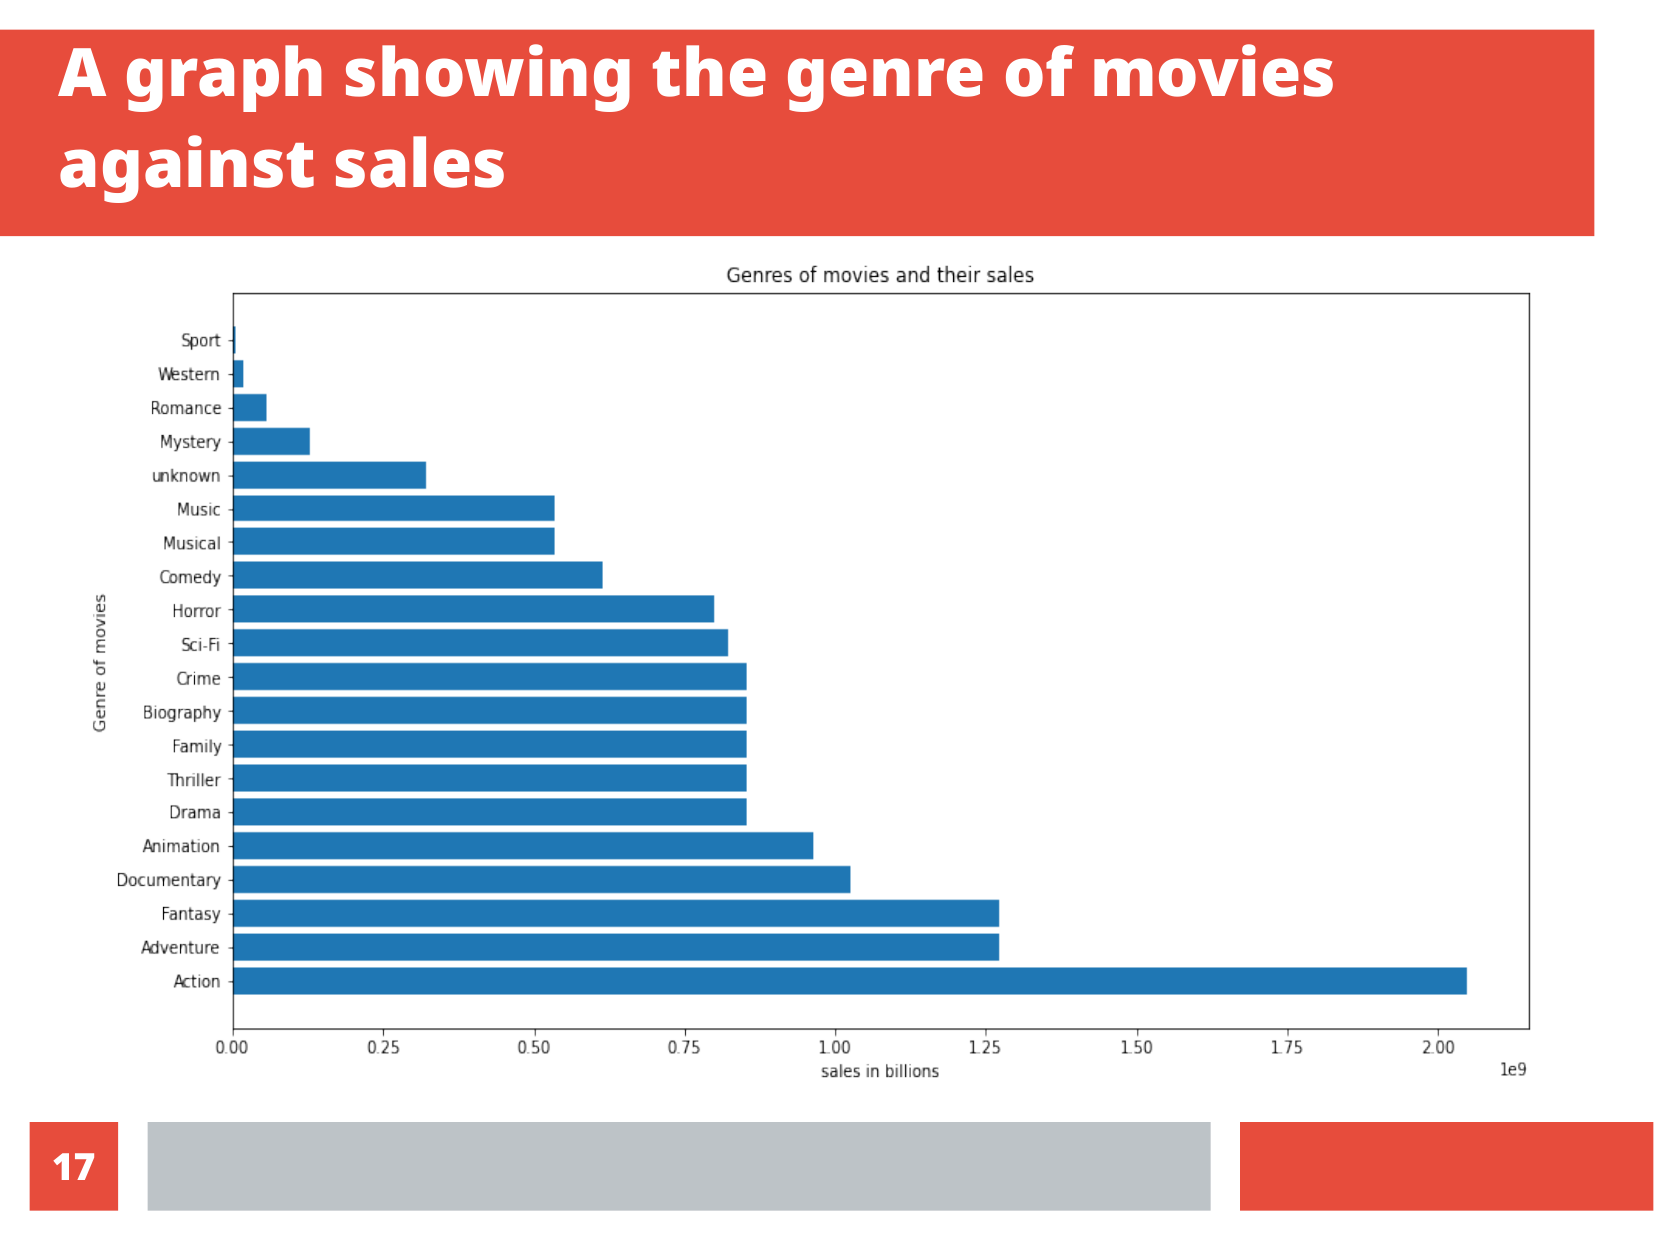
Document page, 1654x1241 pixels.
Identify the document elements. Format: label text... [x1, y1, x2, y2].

picture [84, 254, 1540, 1093]
title A graph showing the genre of movies against sales [59, 59, 1595, 207]
